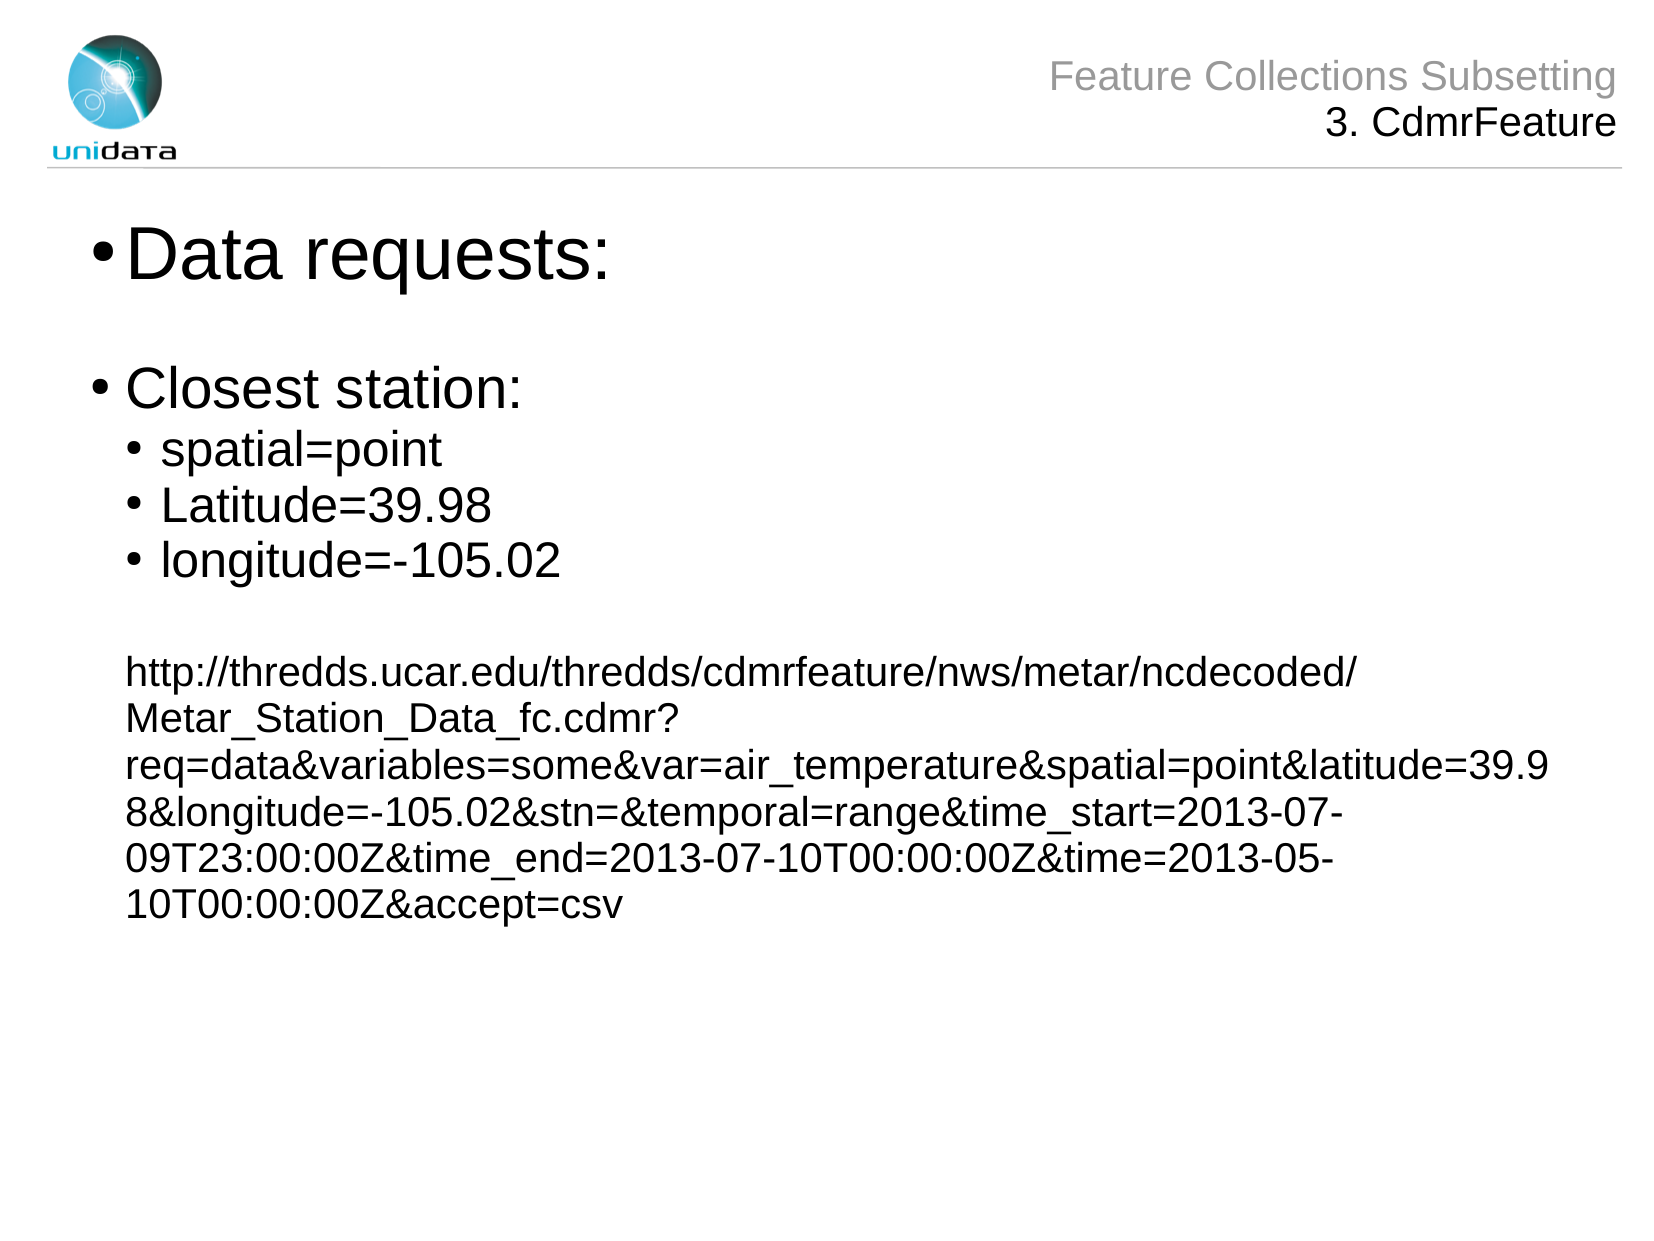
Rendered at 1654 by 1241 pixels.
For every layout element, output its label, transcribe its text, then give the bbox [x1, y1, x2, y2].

text_box Data requests: Closest station: spatial=point Latitude=39.98 longitude=-105.02 http://thredds.ucar.edu/thredds/cdmrfeature/nws/metar/ncdecoded/Metar_Station_Data_fc.cdmr?req=data&variables=some&var=air_temperature&spatial=point&latitude=39.98&longitude=-105.02&stn=&temporal=range&time_start=2013-07-09T23:00:00Z&time_end=2013-07-10T00:00:00Z&time=2013-05-10T00:00:00Z&accept=csv [75, 204, 1576, 1090]
text_box Feature Collections Subsetting 3. CdmrFeature [980, 41, 1618, 158]
picture [41, 23, 187, 174]
